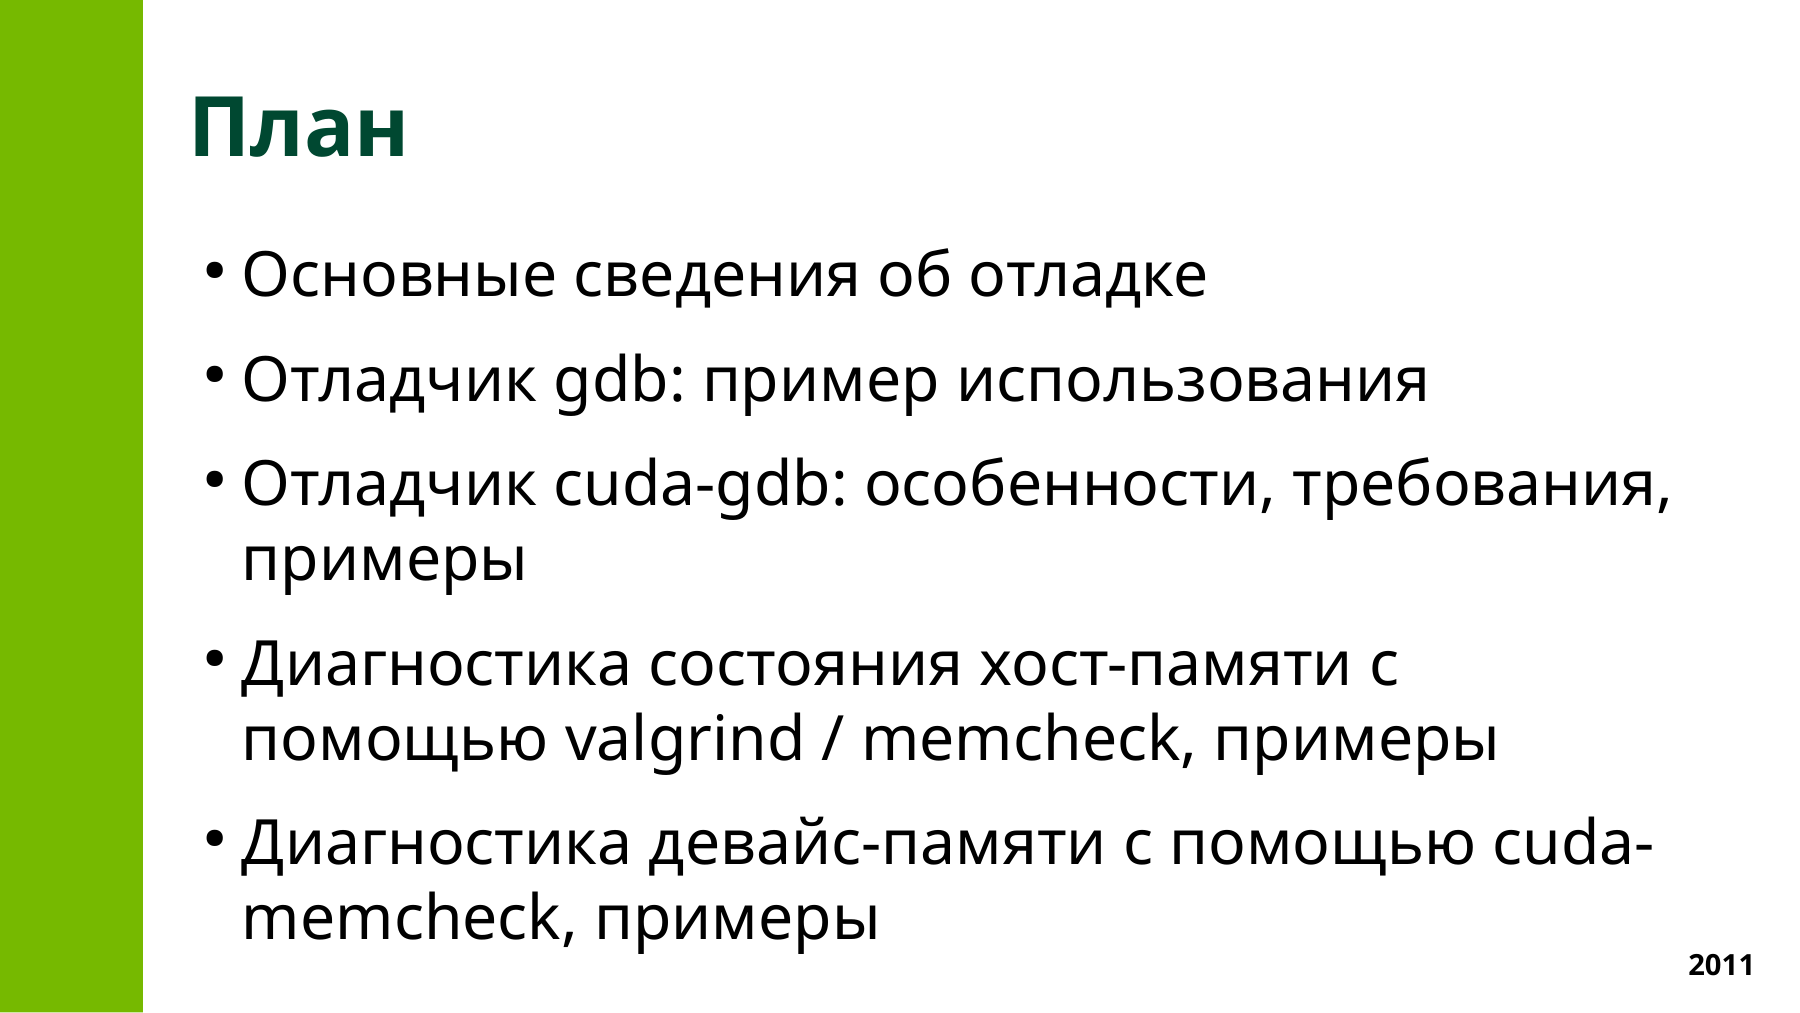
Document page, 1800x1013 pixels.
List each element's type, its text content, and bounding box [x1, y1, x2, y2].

list Основные сведения об отладке Отладчик gdb: пример использования Отладчик cuda-gdb: особенности, требования, примеры Диагностика состояния хост-памяти с помощью valgrind / memcheck, примеры Диагностика девайс-памяти с помощью cuda-memcheck, примеры [188, 227, 1733, 976]
title План [188, 40, 1733, 211]
